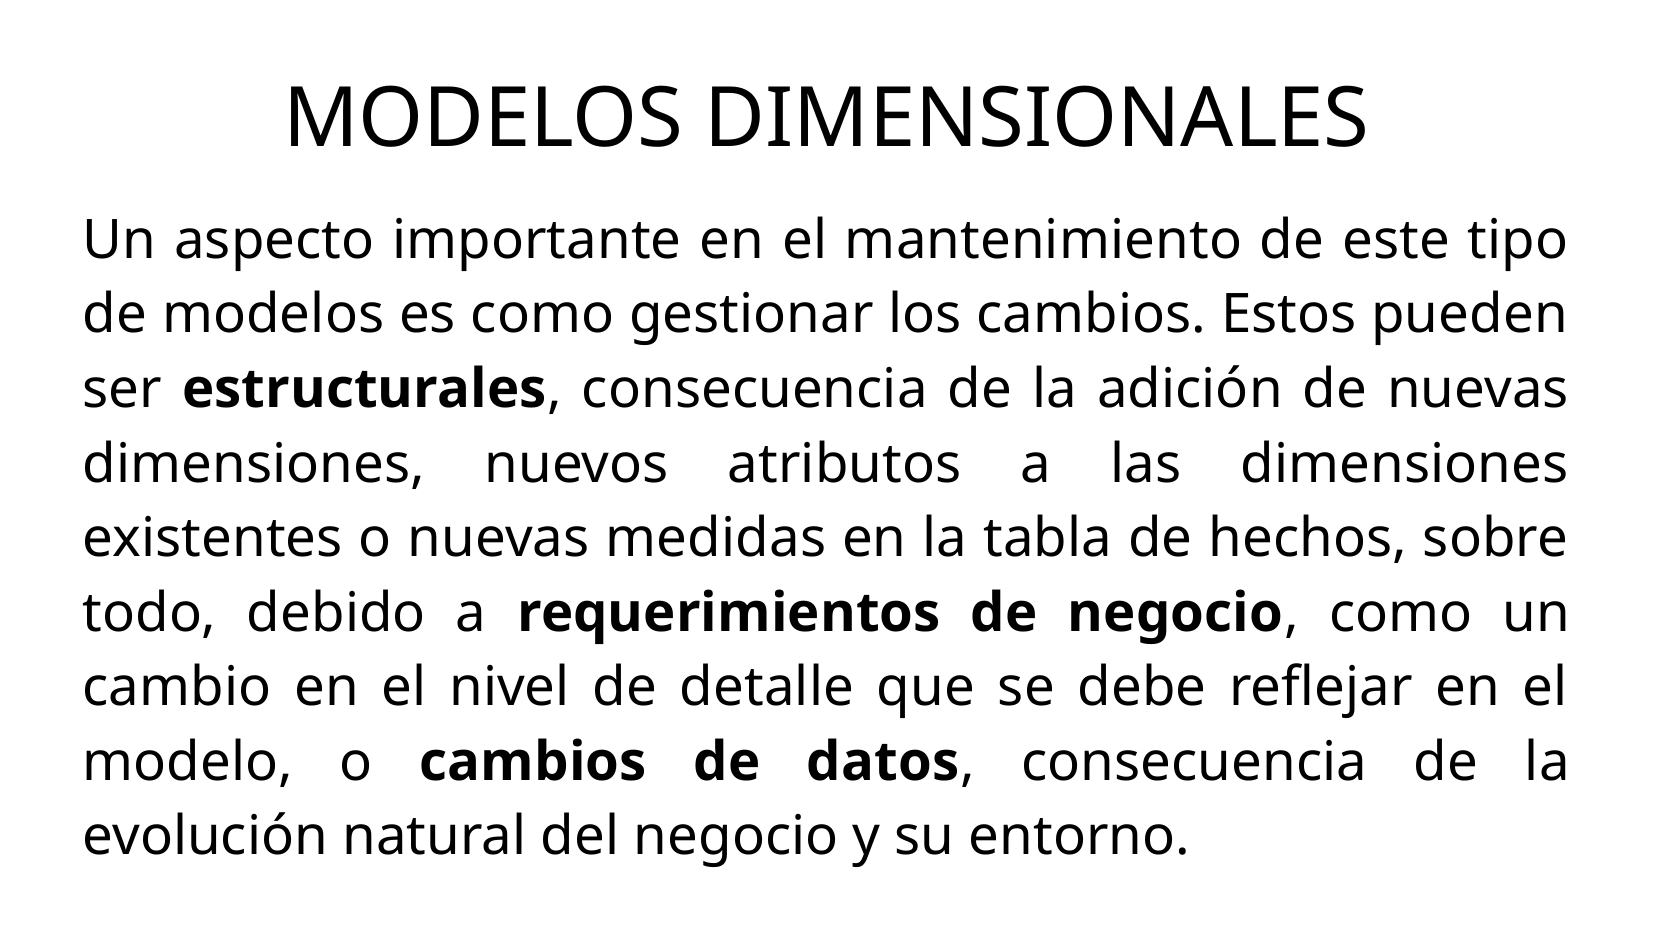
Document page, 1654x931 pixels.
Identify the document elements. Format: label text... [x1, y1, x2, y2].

list Un aspecto importante en el mantenimiento de este tipo de modelos es como gestionar los cambios. Estos pueden ser estructurales, consecuencia de la adición de nuevas dimensiones, nuevos atributos a las dimensiones existentes o nuevas medidas en la tabla de hechos, sobre todo, debido a requerimientos de negocio, como un cambio en el nivel de detalle que se debe reflejar en el modelo, o cambios de datos, consecuencia de la evolución natural del negocio y su entorno. [82, 199, 1571, 928]
title MODELOS DIMENSIONALES [82, 37, 1571, 193]
